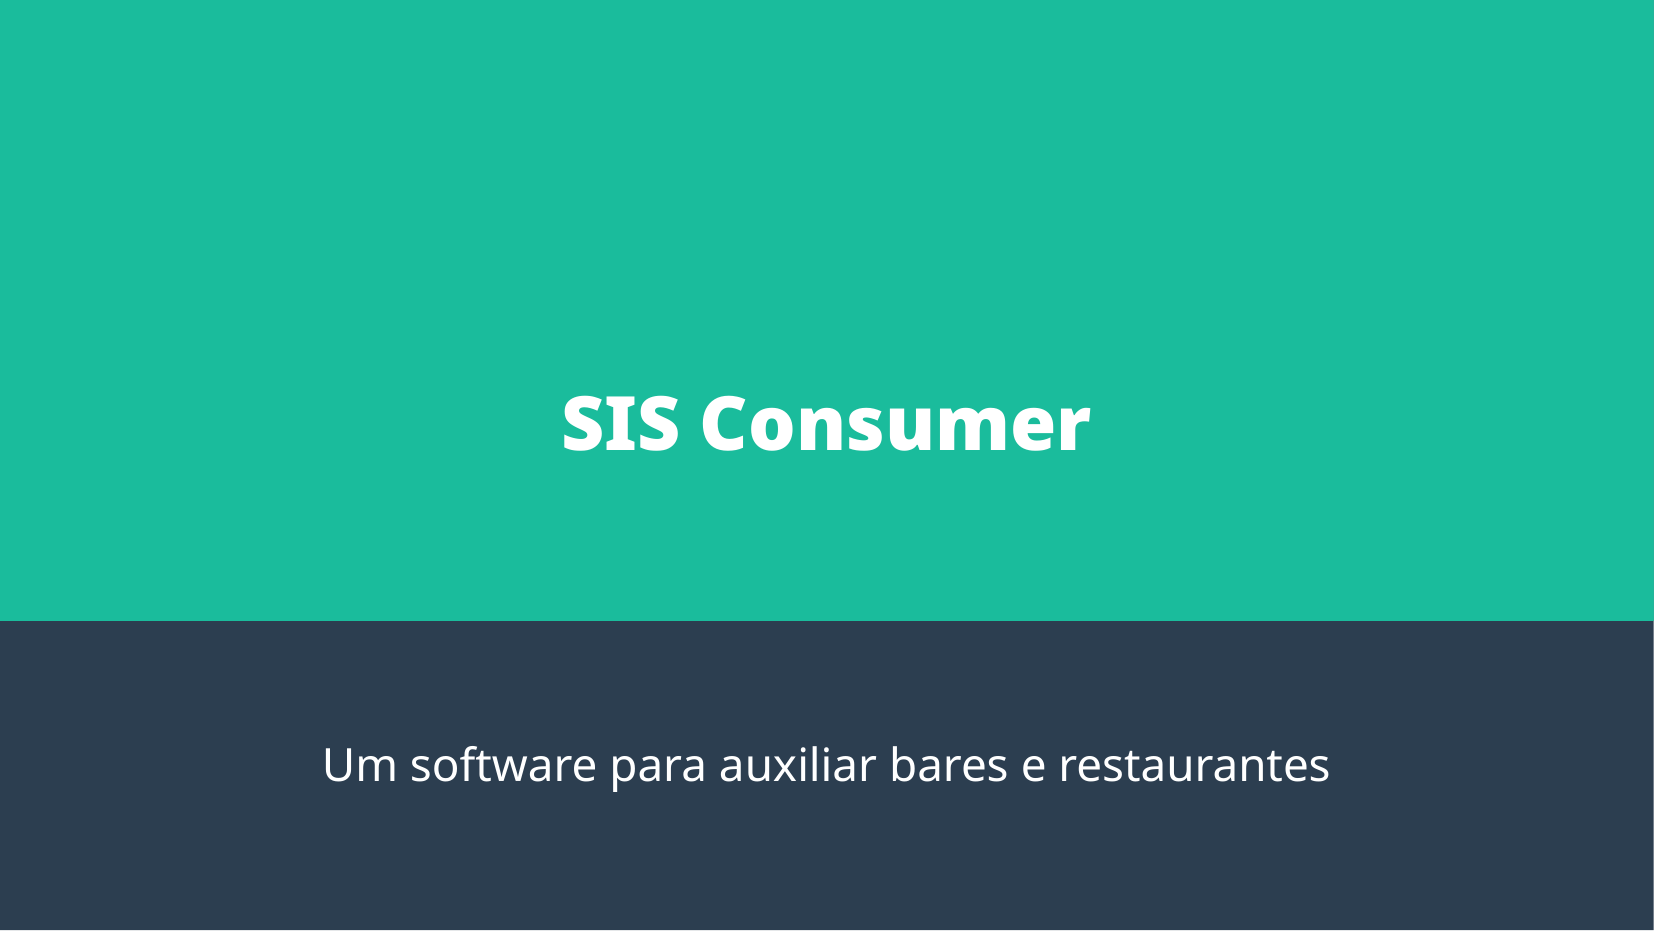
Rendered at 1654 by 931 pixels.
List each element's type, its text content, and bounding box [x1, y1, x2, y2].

title SIS Consumer [59, 318, 1595, 473]
subtitle Um software para auxiliar bares e restaurantes [59, 642, 1595, 886]
